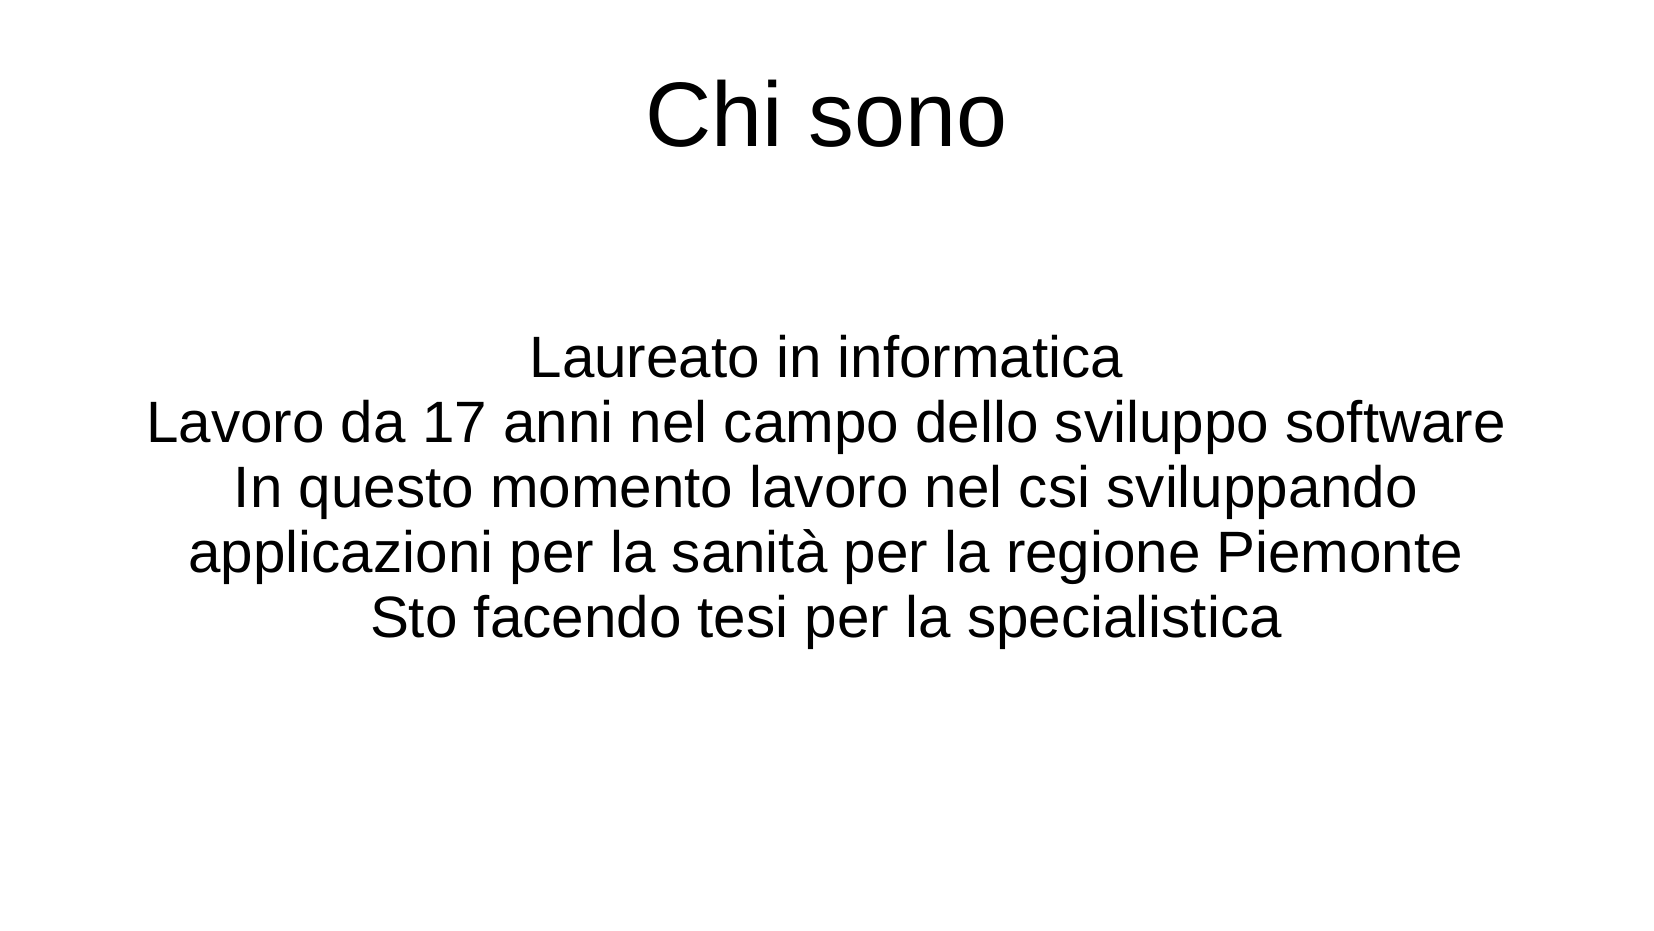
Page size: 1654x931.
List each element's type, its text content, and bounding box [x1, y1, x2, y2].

subtitle Laureato in informatica Lavoro da 17 anni nel campo dello sviluppo software In questo momento lavoro nel csi sviluppando applicazioni per la sanità per la regione Piemonte Sto facendo tesi per la specialistica [82, 217, 1571, 758]
title Chi sono [82, 37, 1571, 193]
